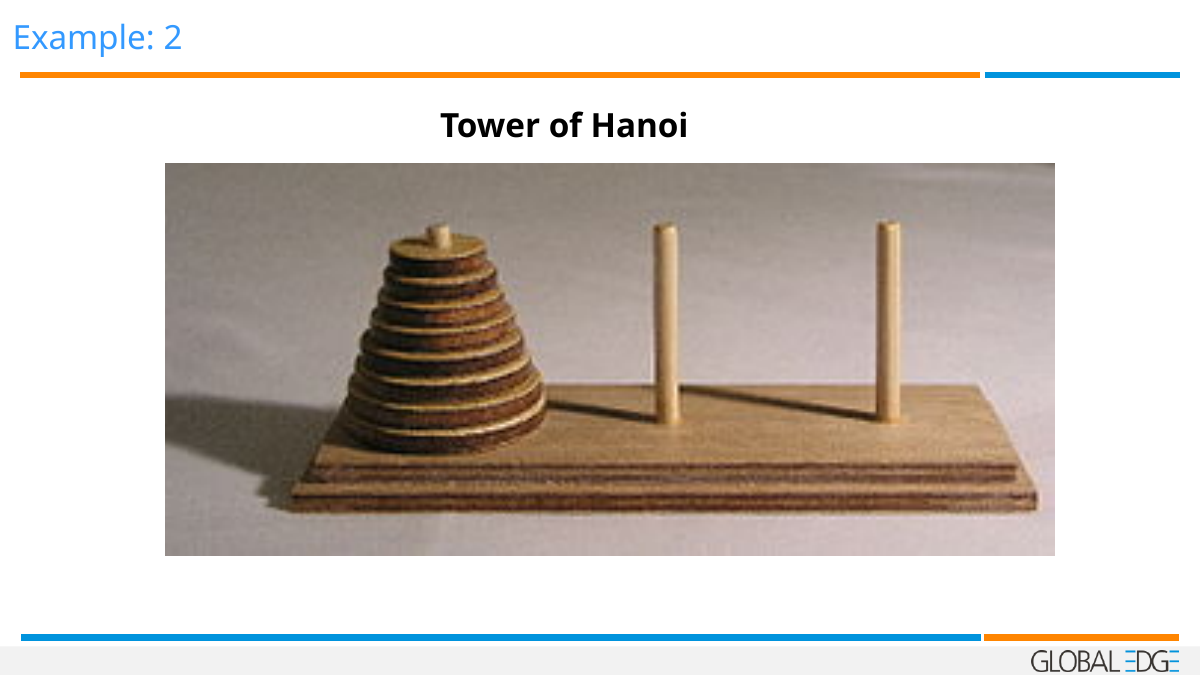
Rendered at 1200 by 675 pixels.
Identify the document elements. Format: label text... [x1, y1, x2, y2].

title Example: 2 [12, 9, 1088, 63]
picture [165, 163, 1055, 556]
text_box Tower of Hanoi [425, 94, 756, 150]
picture [1031, 650, 1179, 672]
